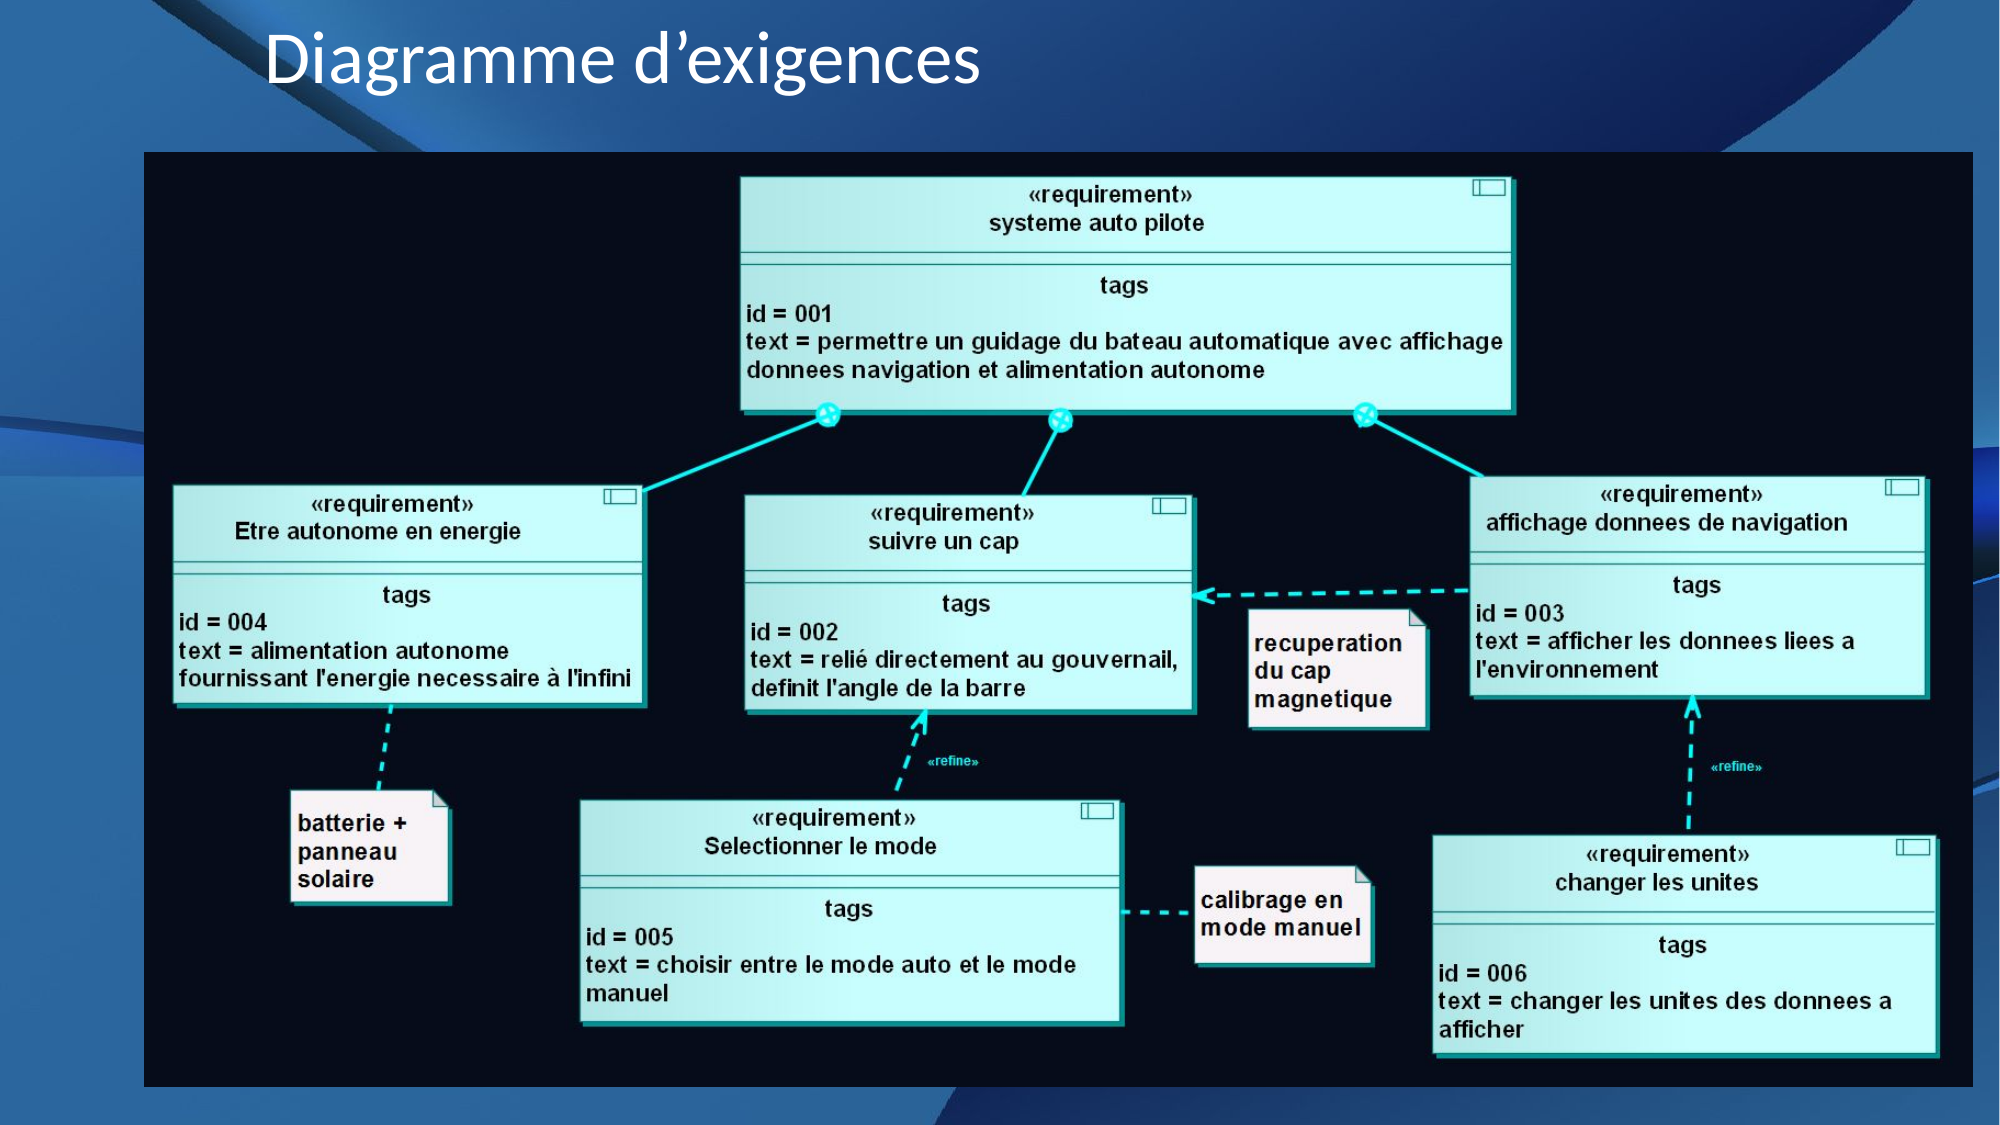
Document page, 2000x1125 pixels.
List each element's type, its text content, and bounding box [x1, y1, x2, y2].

title Diagramme d’exigences [249, 11, 1317, 143]
picture [0, 0, 2000, 1125]
